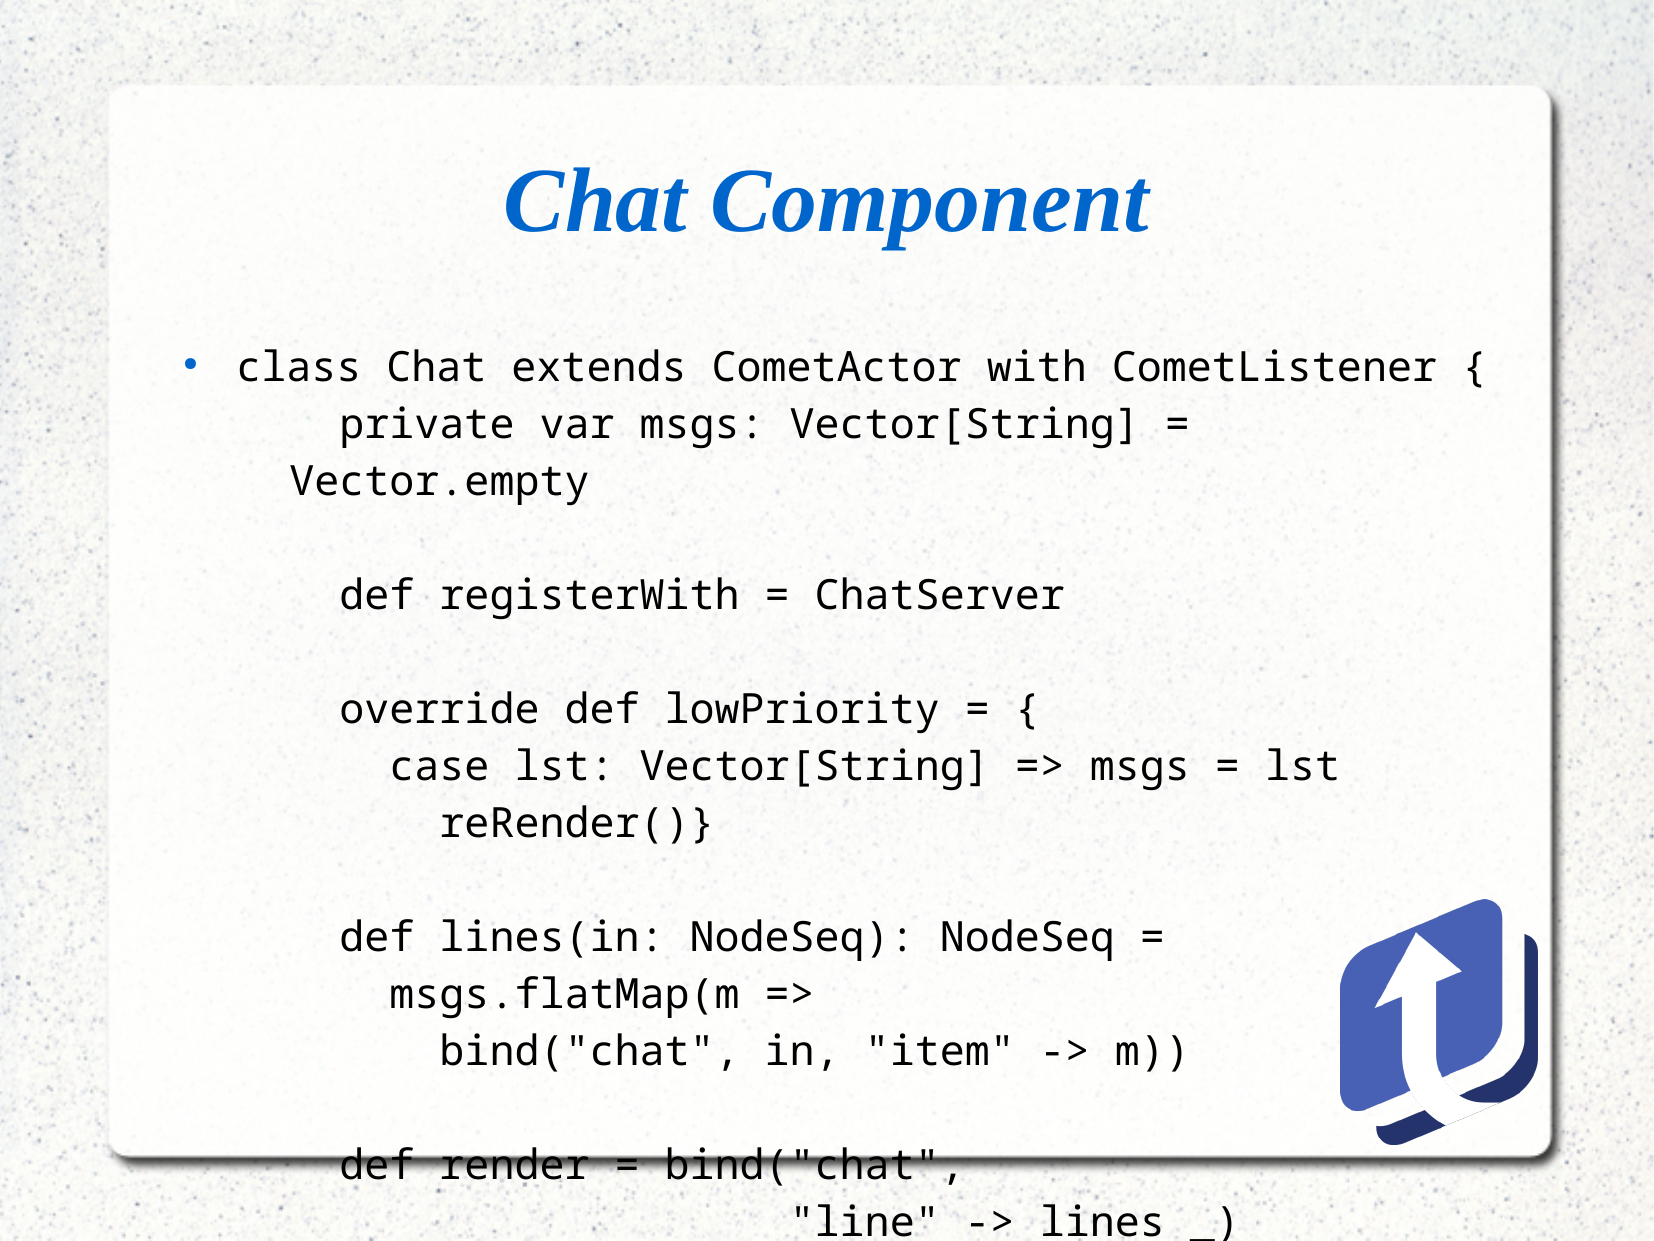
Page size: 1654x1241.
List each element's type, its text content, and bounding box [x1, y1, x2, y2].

picture [0, 0, 1654, 1241]
list class Chat extends CometActor with CometListener { private var msgs: Vector[String] = Vector.empty def registerWith = ChatServer override def lowPriority = { case lst: Vector[String] => msgs = lst reRender()} def lines(in: NodeSeq): NodeSeq = msgs.flatMap(m => bind("chat", in, "item" -> m)) def render = bind("chat", "line" -> lines _) } [147, 336, 1506, 1162]
title Chat Component [118, 104, 1536, 297]
